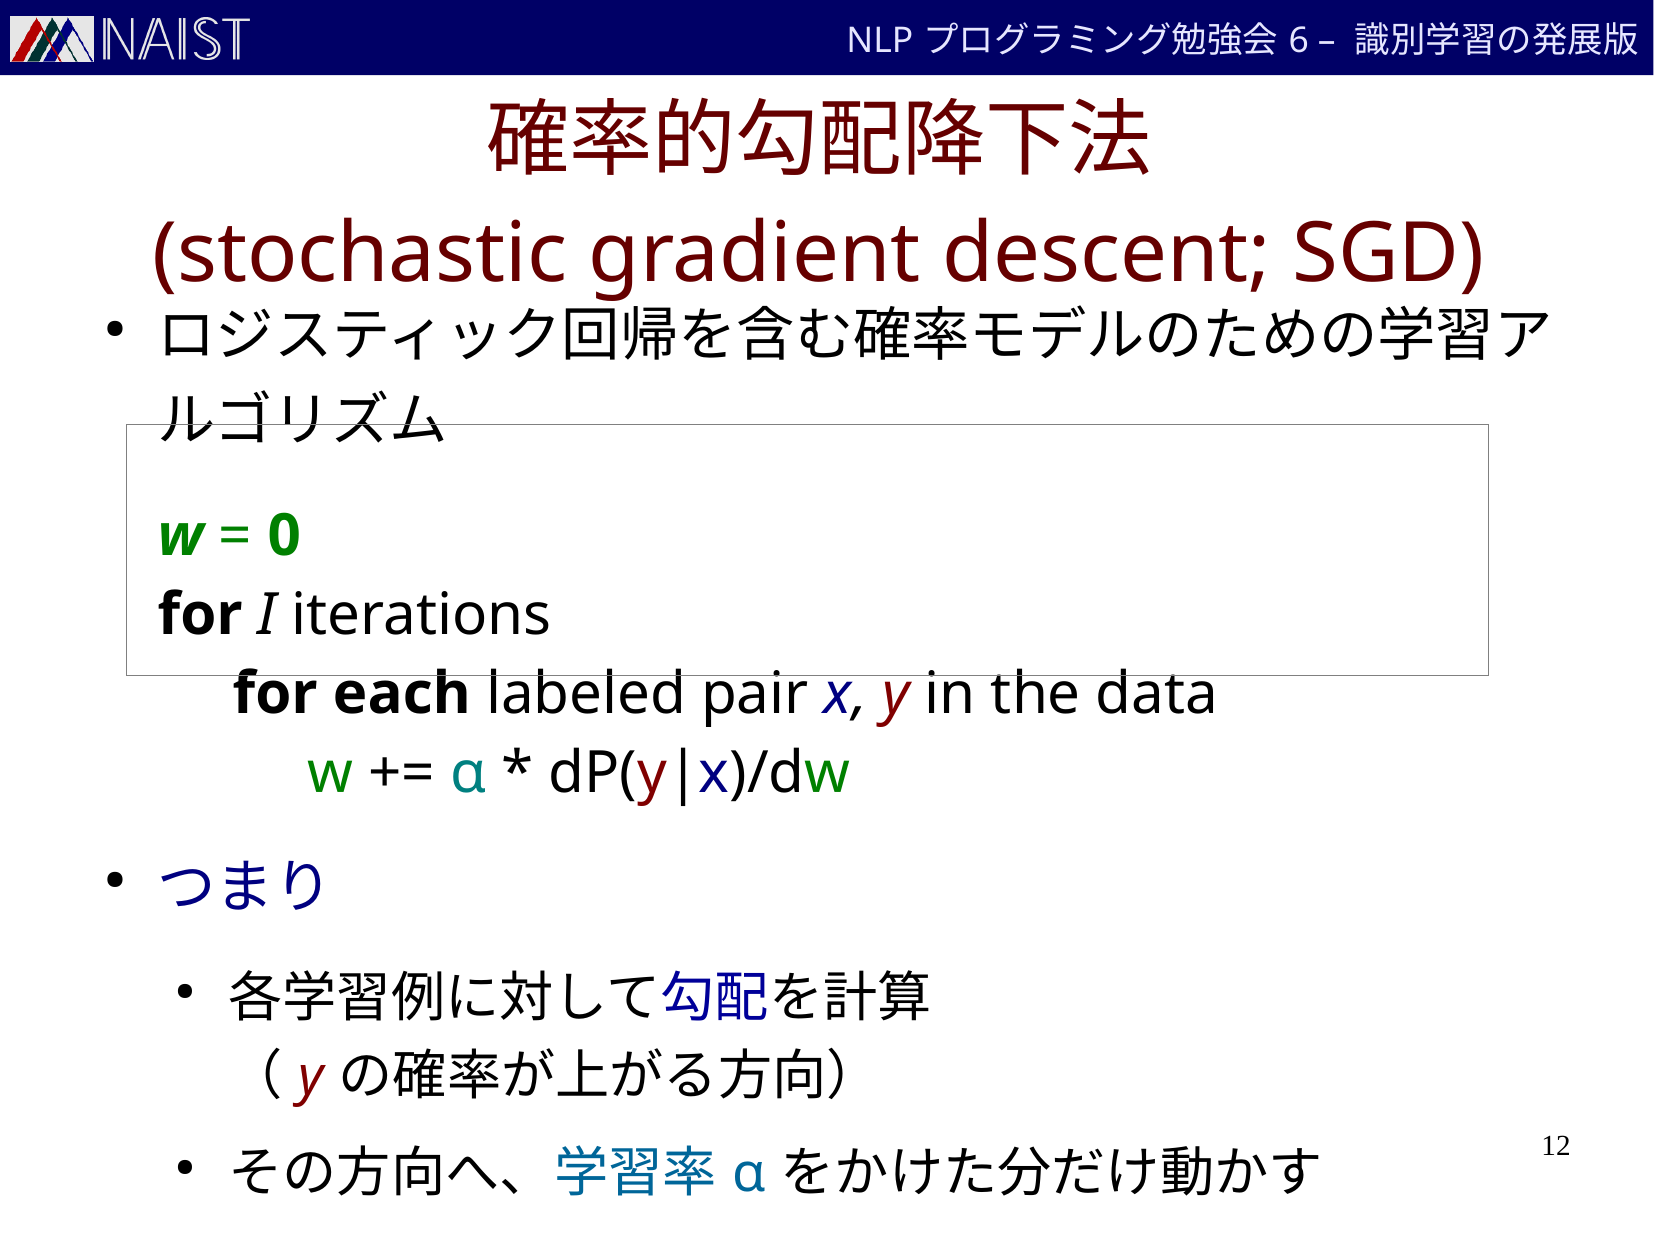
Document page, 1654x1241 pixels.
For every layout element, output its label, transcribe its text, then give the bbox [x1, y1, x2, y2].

picture [102, 17, 251, 60]
title 確率的勾配降下法 (stochastic gradient descent; SGD) [75, 92, 1564, 285]
list ロジスティック回帰を含む確率モデルのための学習アルゴリズム w = 0 for I iterations for each labeled pair x, y in the data w += α * dP(y|x)/dw つまり 各学習例に対して勾配を計算 （yの確率が上がる方向） その方向へ、学習率αをかけた分だけ動かす [86, 288, 1576, 1107]
picture [10, 16, 94, 62]
